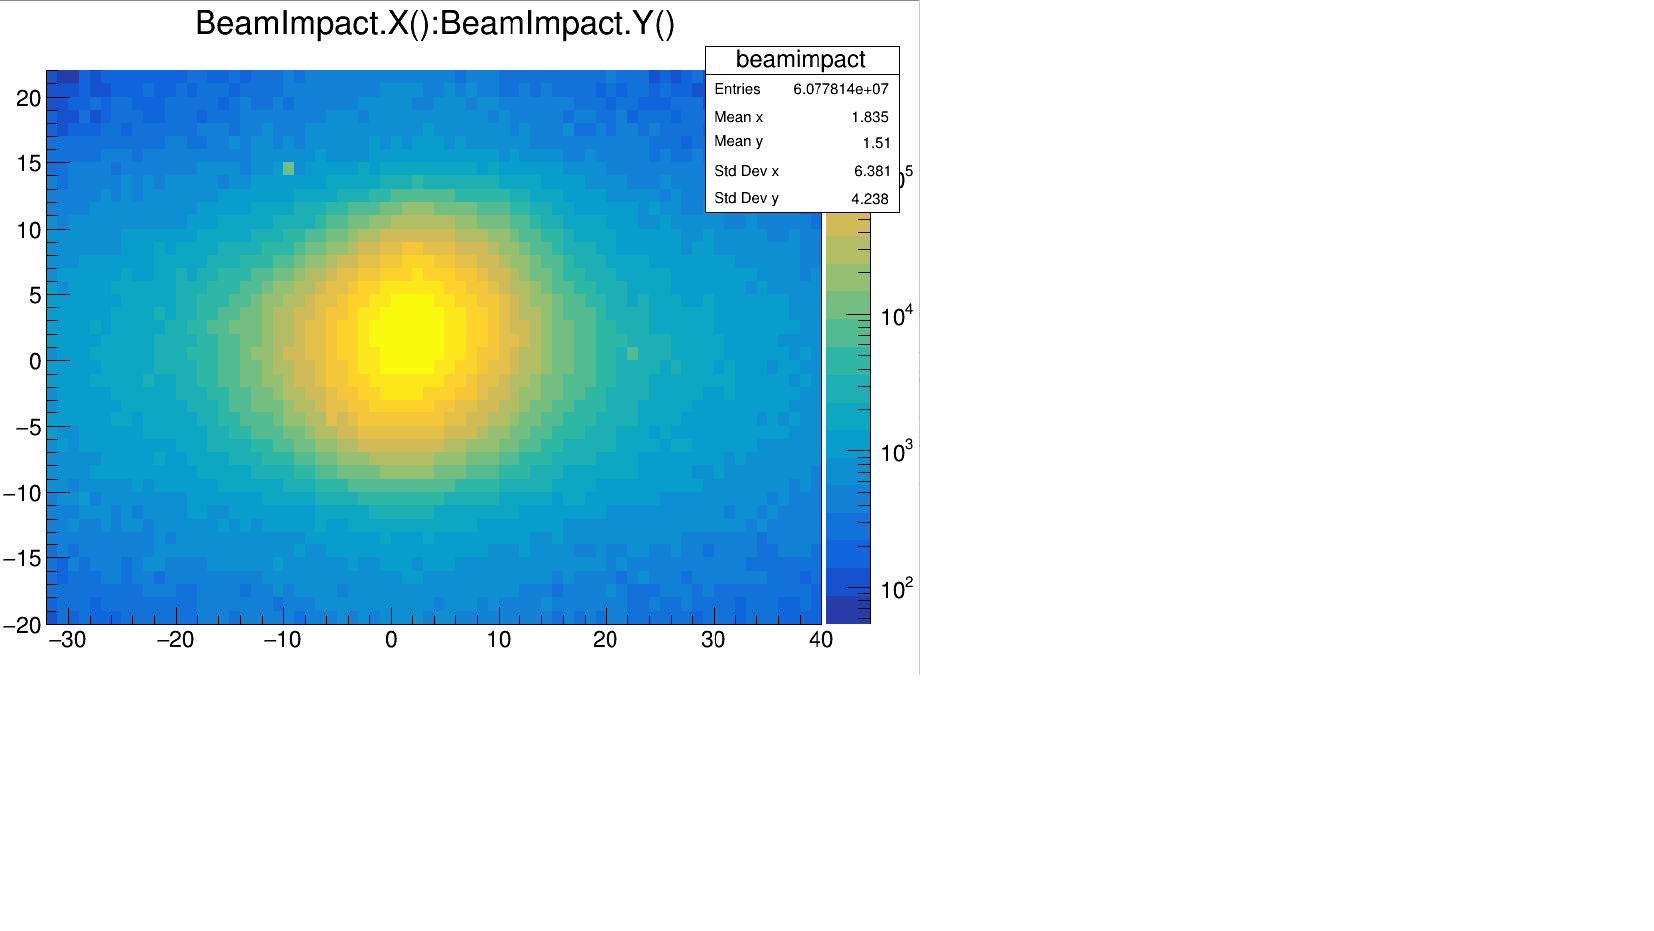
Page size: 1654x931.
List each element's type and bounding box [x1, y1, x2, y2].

picture [0, 0, 920, 675]
